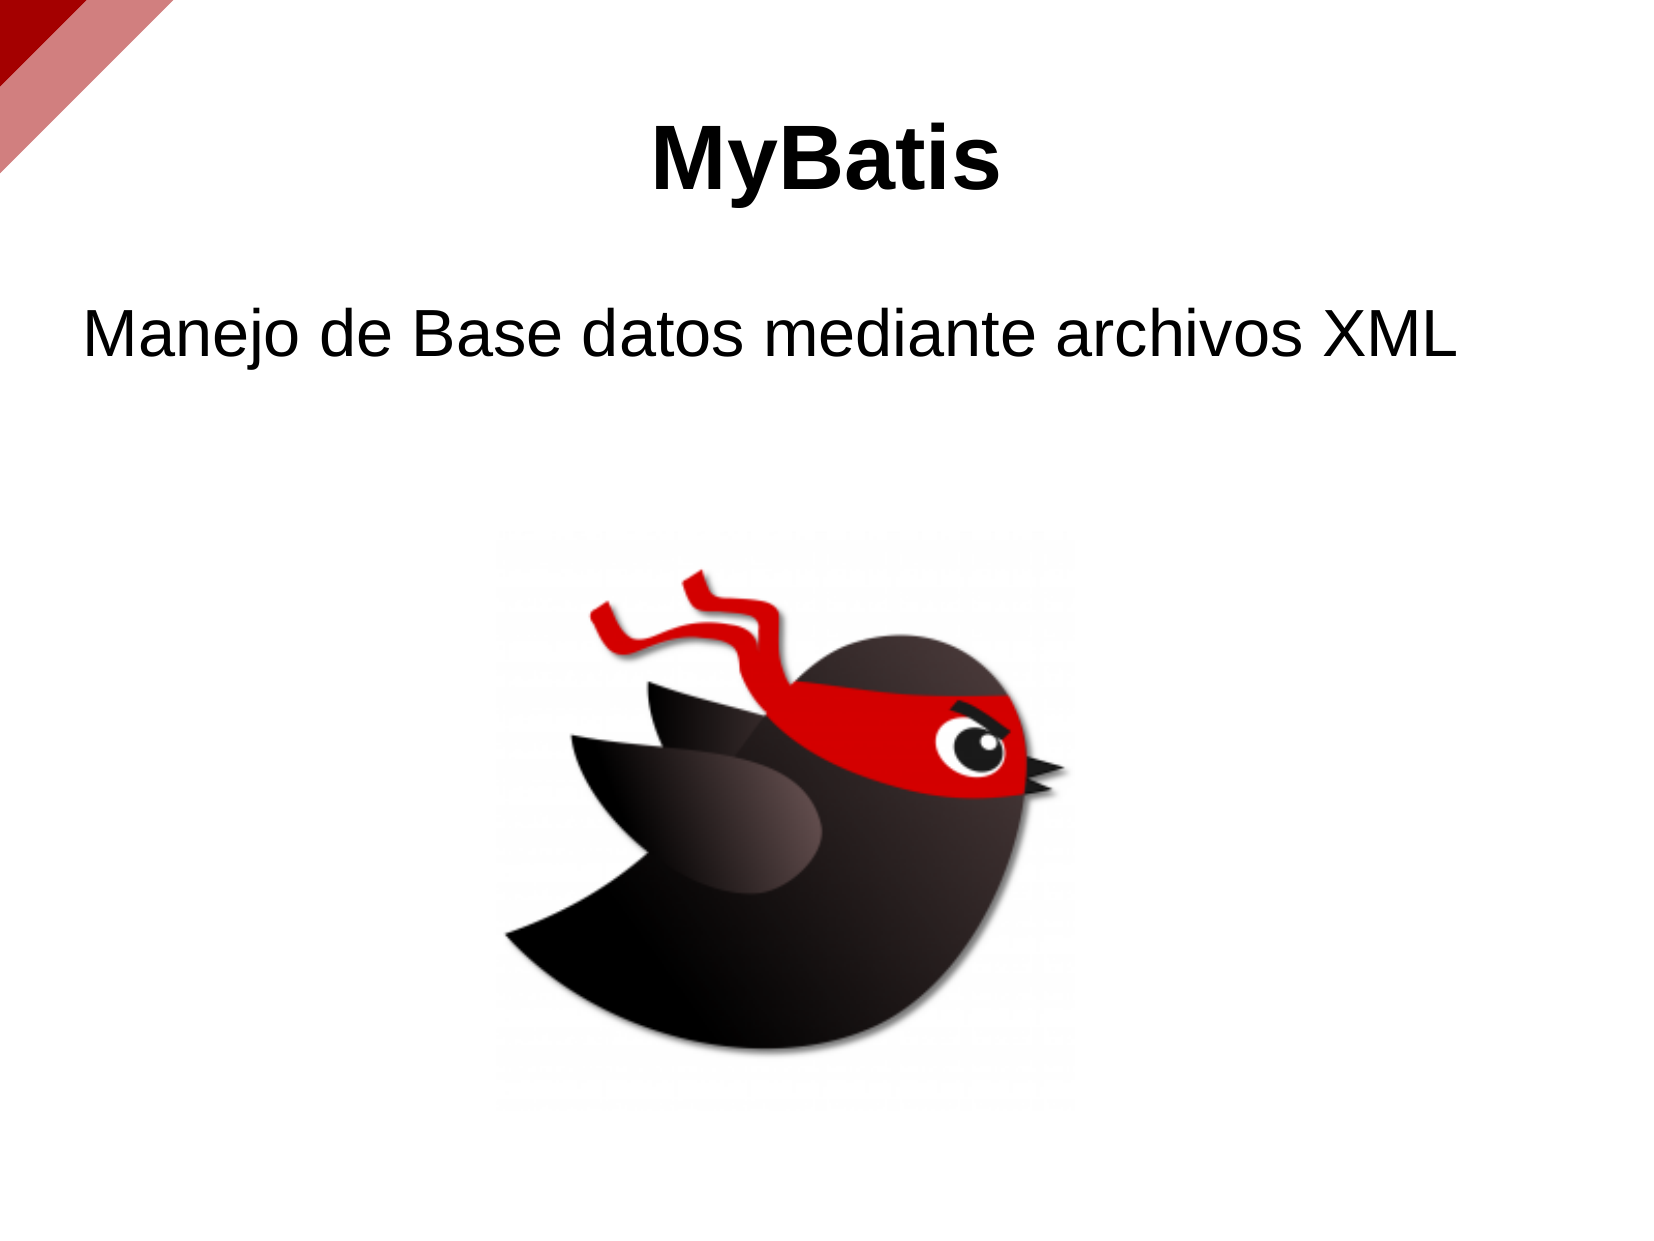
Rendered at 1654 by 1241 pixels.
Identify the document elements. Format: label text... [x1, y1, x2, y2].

list Manejo de Base datos mediante archivos XML [82, 290, 1571, 1010]
picture [496, 531, 1075, 1111]
title MyBatis [82, 49, 1571, 257]
